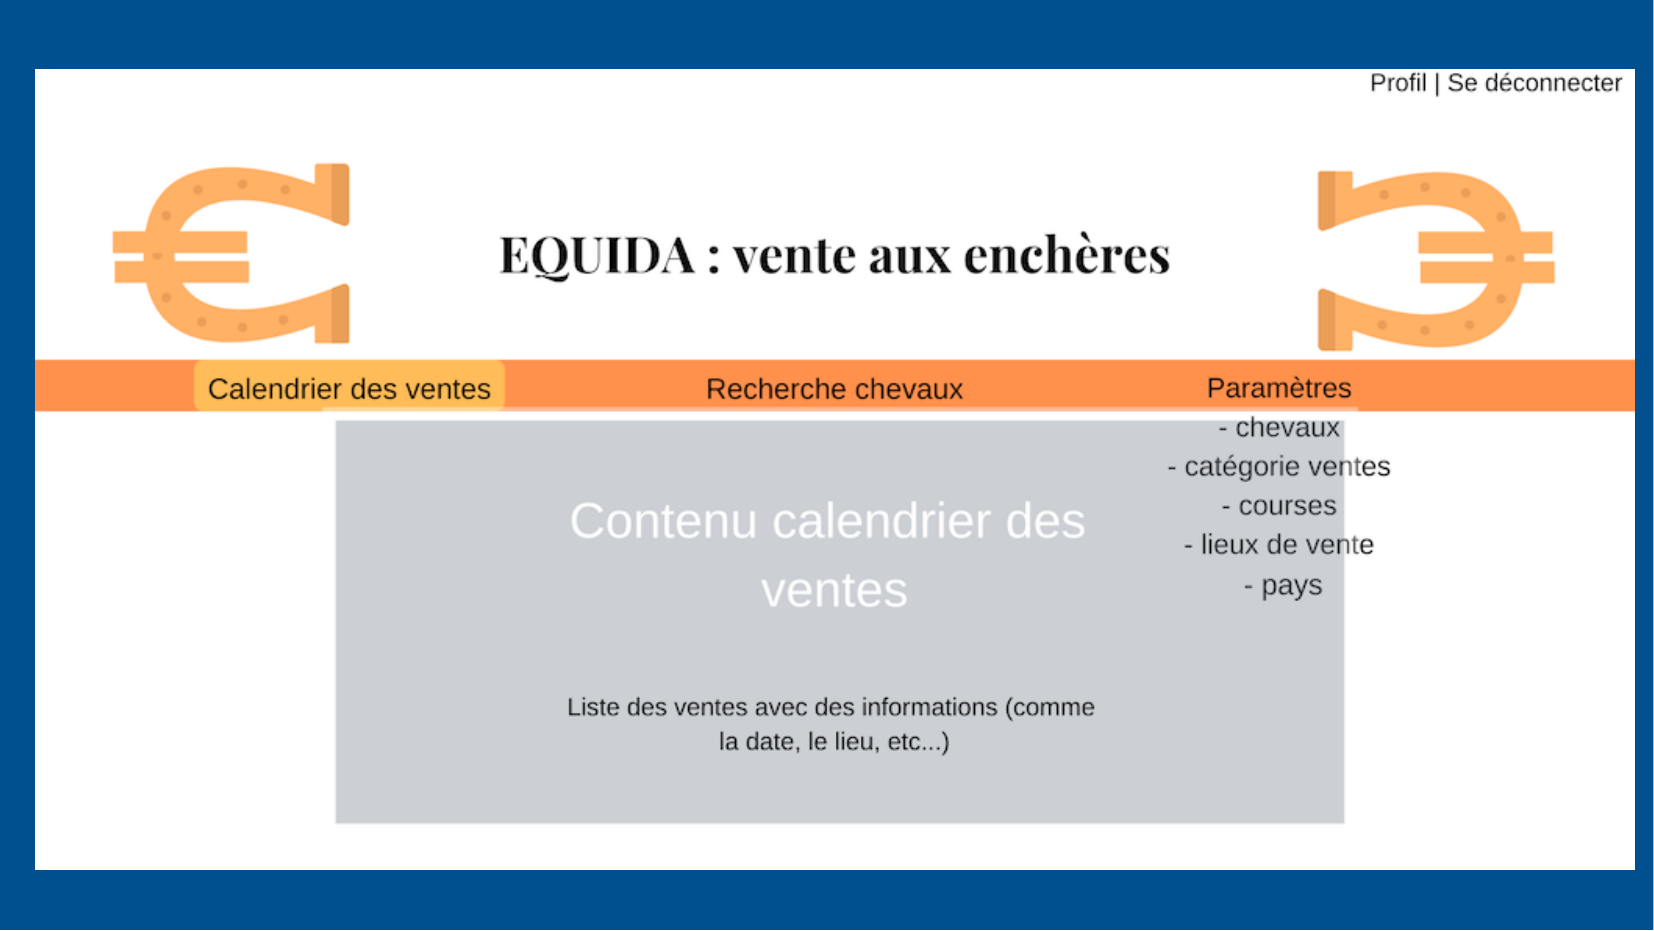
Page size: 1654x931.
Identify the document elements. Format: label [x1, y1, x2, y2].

picture [35, 69, 1635, 870]
